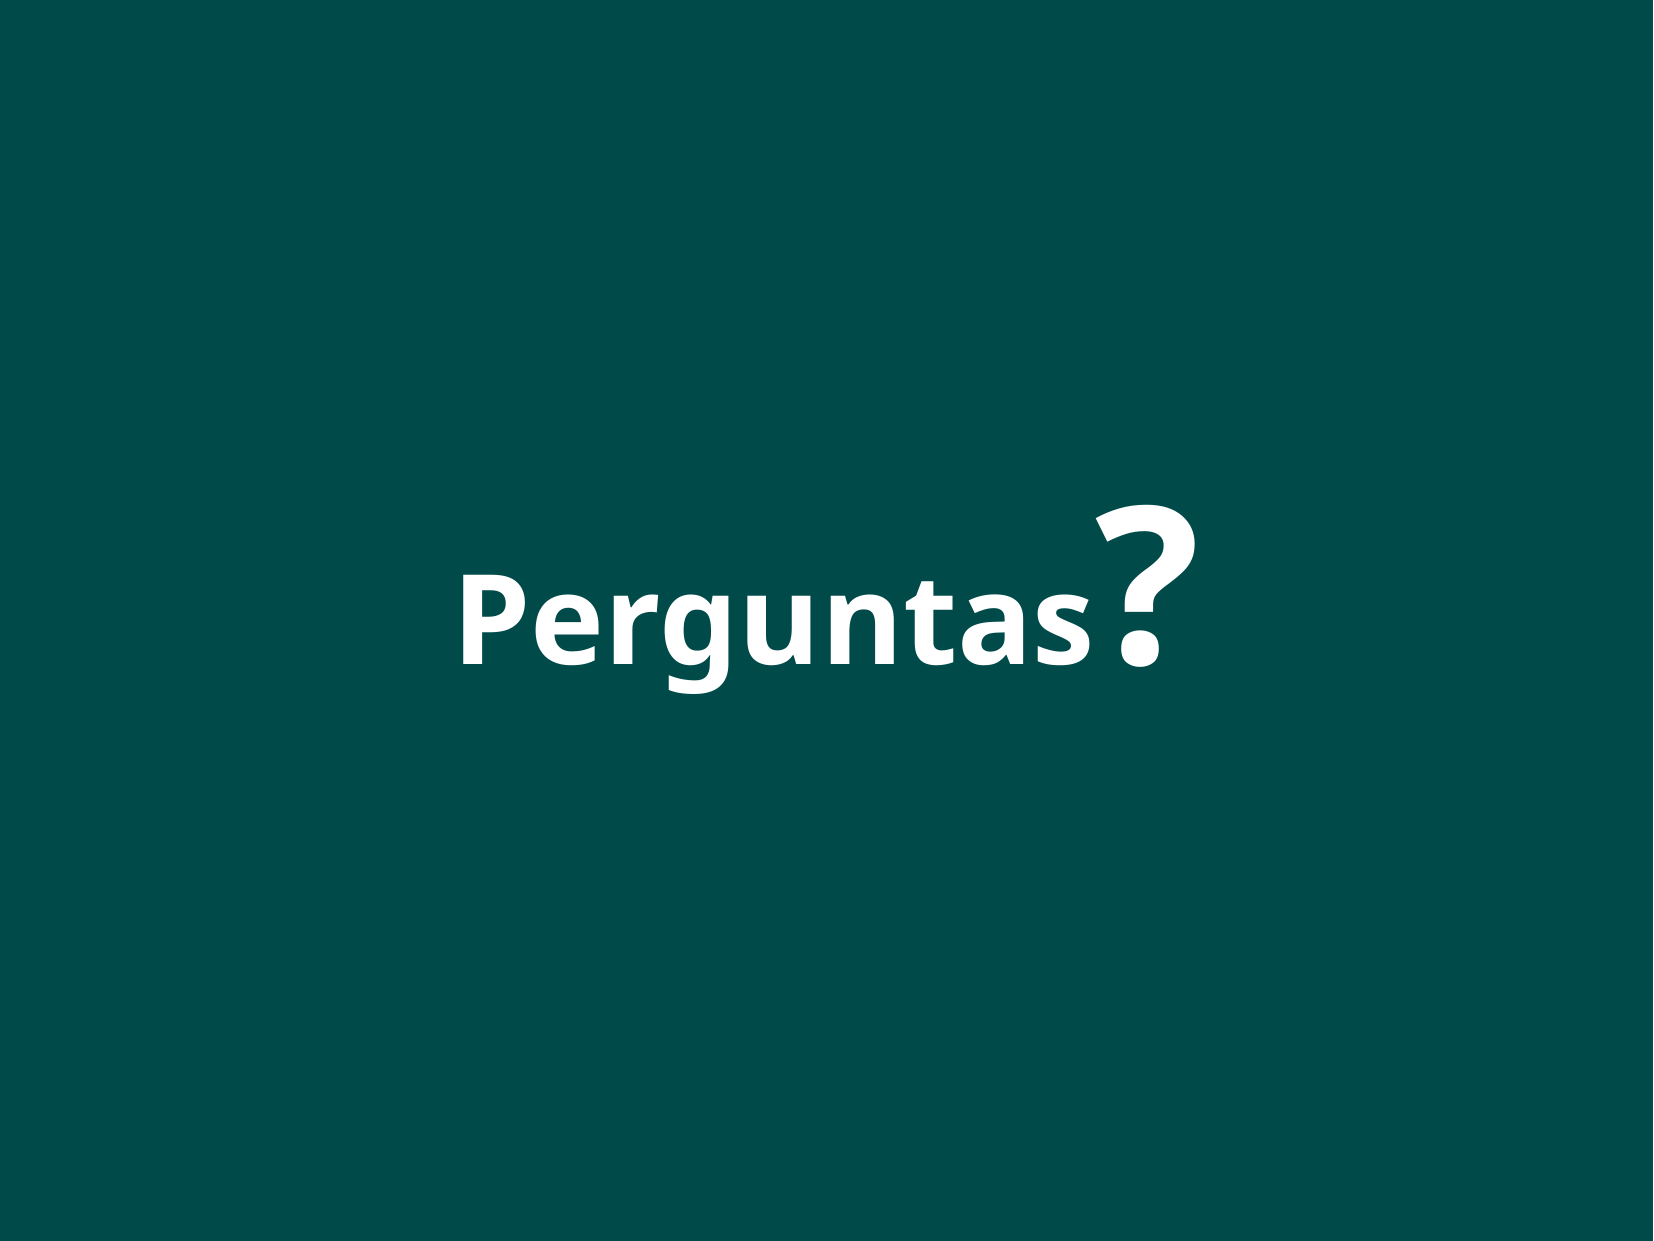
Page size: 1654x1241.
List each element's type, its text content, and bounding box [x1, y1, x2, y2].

subtitle Perguntas? [82, 56, 1571, 1102]
